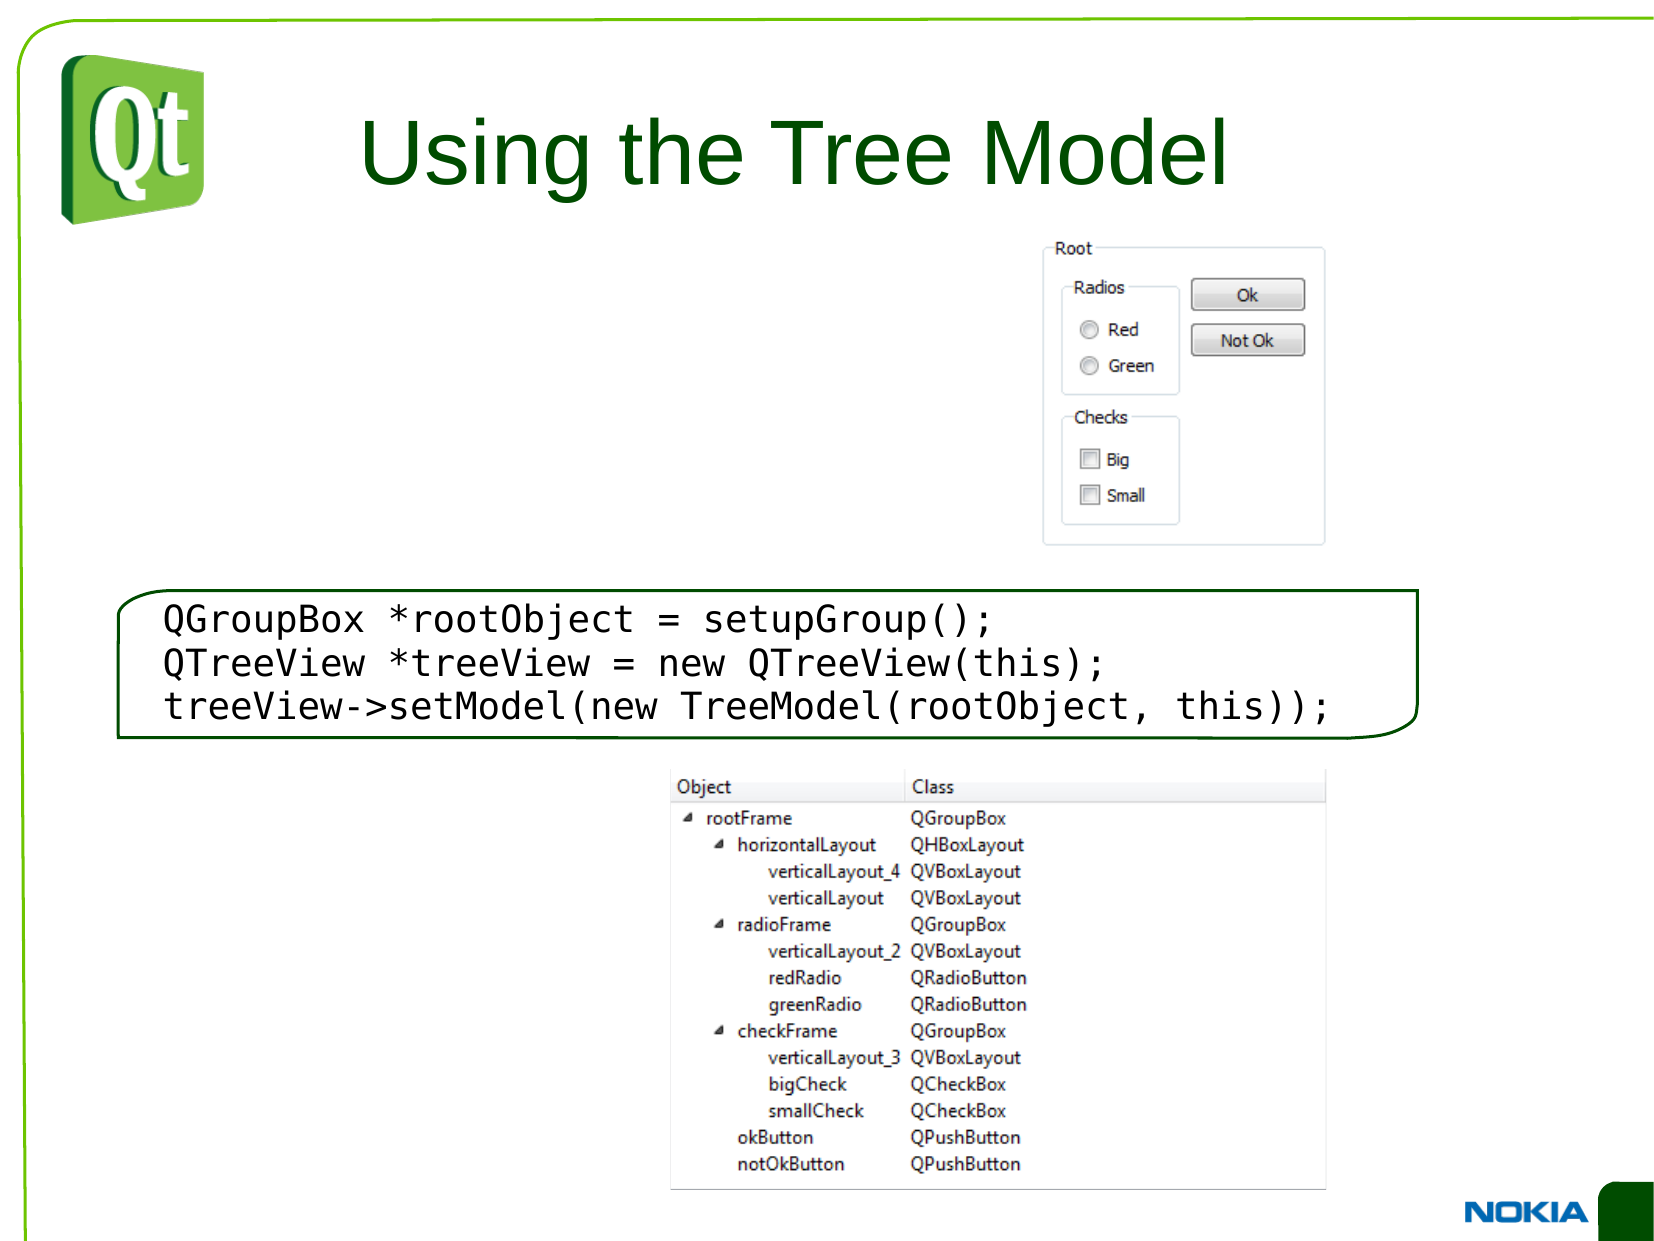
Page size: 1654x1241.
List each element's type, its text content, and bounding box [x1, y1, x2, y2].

picture [670, 769, 1327, 1190]
picture [61, 55, 204, 225]
text_box QGroupBox *rootObject = setupGroup(); QTreeView *treeView = new QTreeView(this); treeView->setModel(new TreeModel(rootObject, this)); [147, 593, 1415, 736]
picture [1038, 236, 1329, 549]
picture [1465, 1201, 1589, 1223]
title Using the Tree Model [257, 56, 1333, 250]
